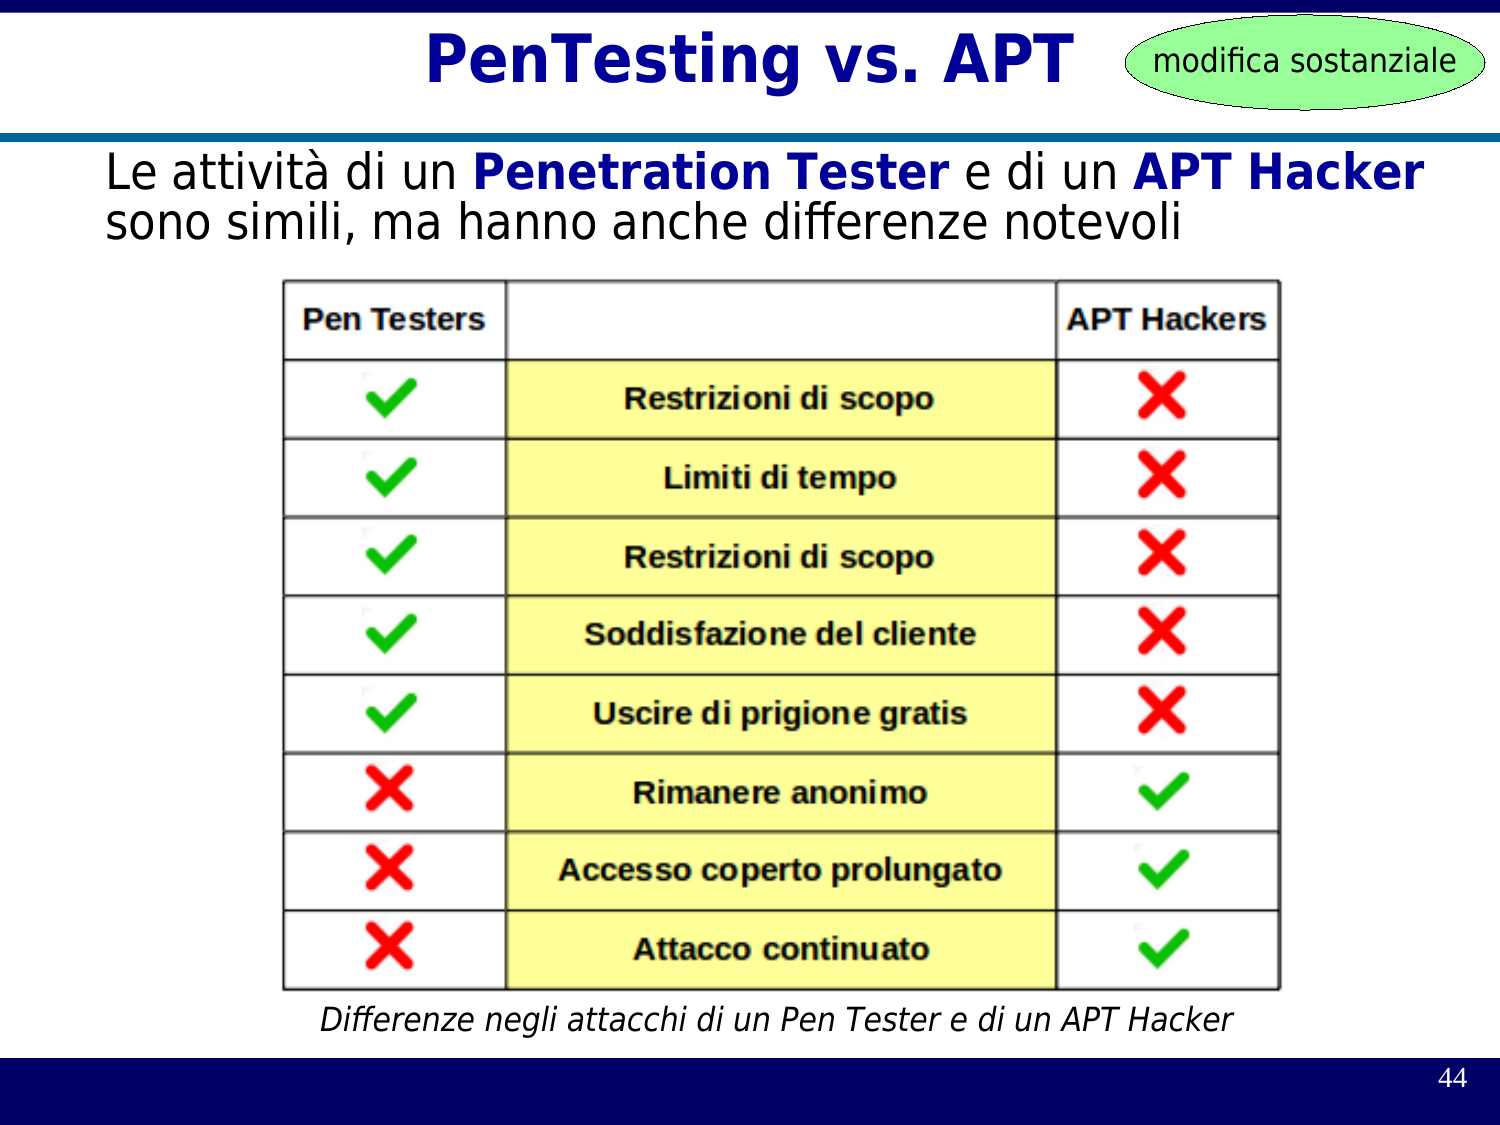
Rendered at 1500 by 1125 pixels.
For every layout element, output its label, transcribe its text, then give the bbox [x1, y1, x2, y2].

picture [272, 269, 1291, 998]
text_box modifica sostanziale [1125, 14, 1486, 111]
list Le attività di un Penetration Tester e di un APT Hacker sono simili, ma hanno anche differenze notevoli [30, 149, 1471, 1021]
title PenTesting vs. APT [30, 0, 1471, 126]
text_box Differenze negli attacchi di un Pen Tester e di un APT Hacker [319, 1005, 1231, 1044]
